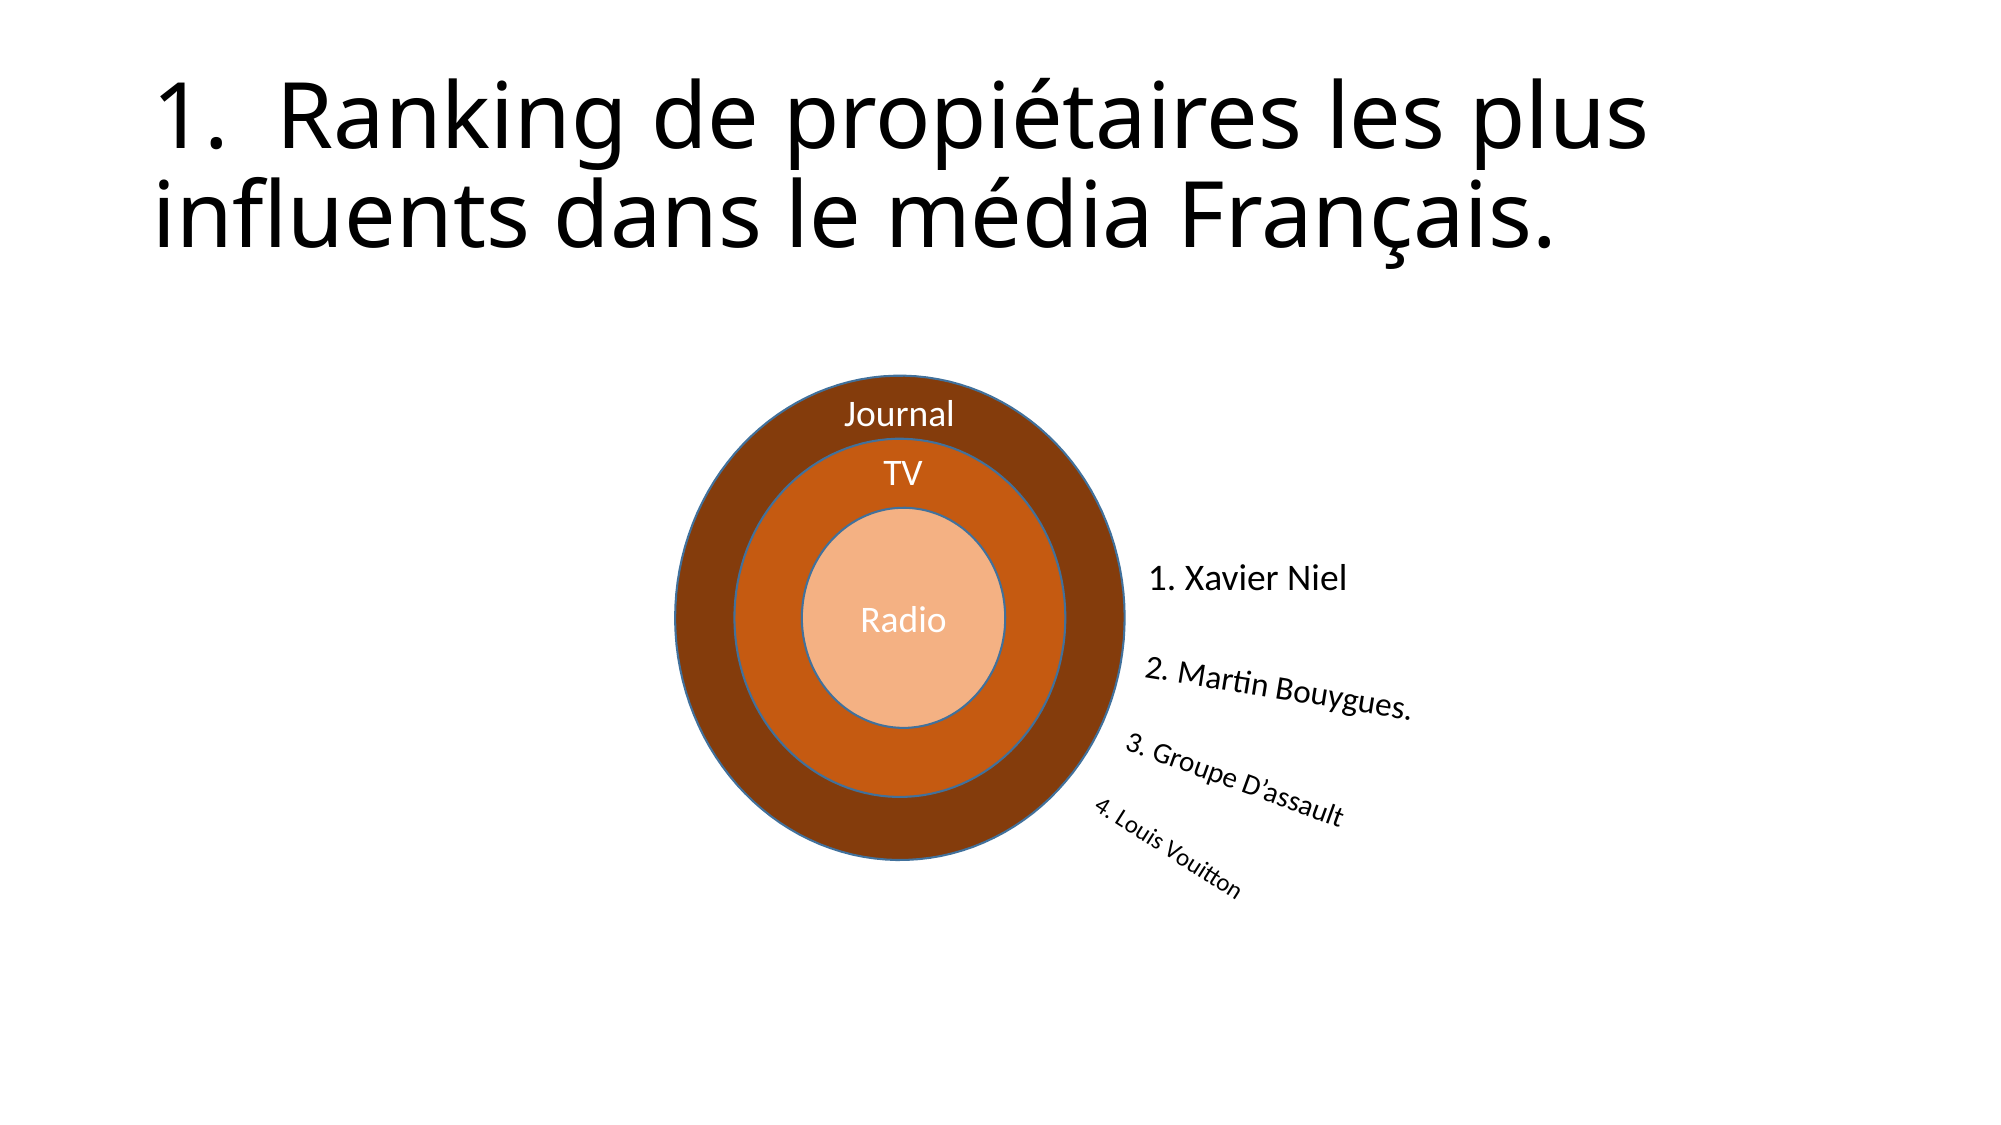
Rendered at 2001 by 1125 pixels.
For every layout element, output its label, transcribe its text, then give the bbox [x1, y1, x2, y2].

text_box Journal [829, 381, 1006, 454]
text_box Radio [801, 513, 1006, 728]
text_box 2. Martin Bouygues. [1125, 634, 1524, 763]
text_box 3. Groupe D’assault [1101, 709, 1492, 902]
text_box [675, 388, 1125, 861]
text_box 1. Xavier Niel [1132, 545, 1527, 618]
text_box 4. Louis Vouitton [1068, 774, 1430, 1032]
title 1. Ranking de propiétaires les plus influents dans le média Français. [137, 59, 1863, 278]
text_box TV [868, 454, 972, 513]
text_box [853, 375, 947, 381]
